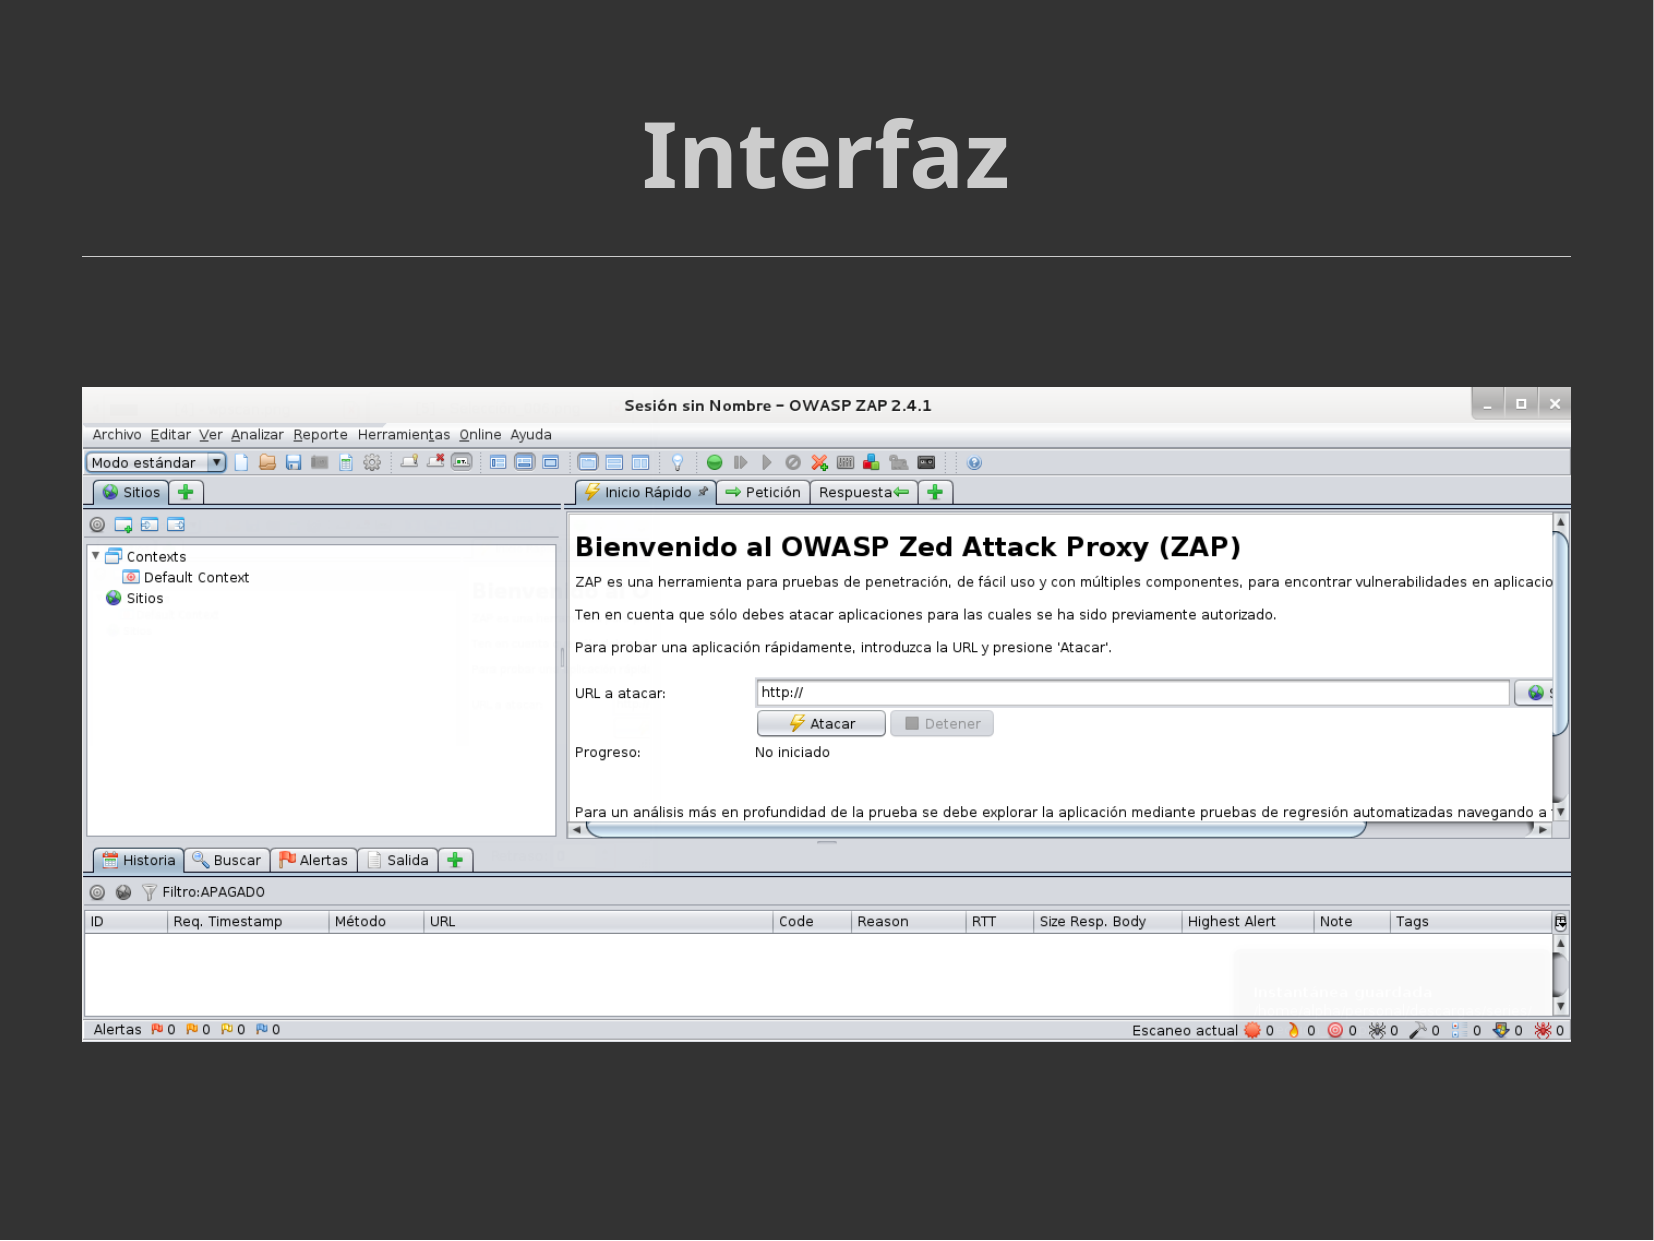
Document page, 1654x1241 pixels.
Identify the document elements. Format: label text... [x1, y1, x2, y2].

picture [82, 387, 1571, 1042]
title Interfaz [82, 49, 1571, 257]
